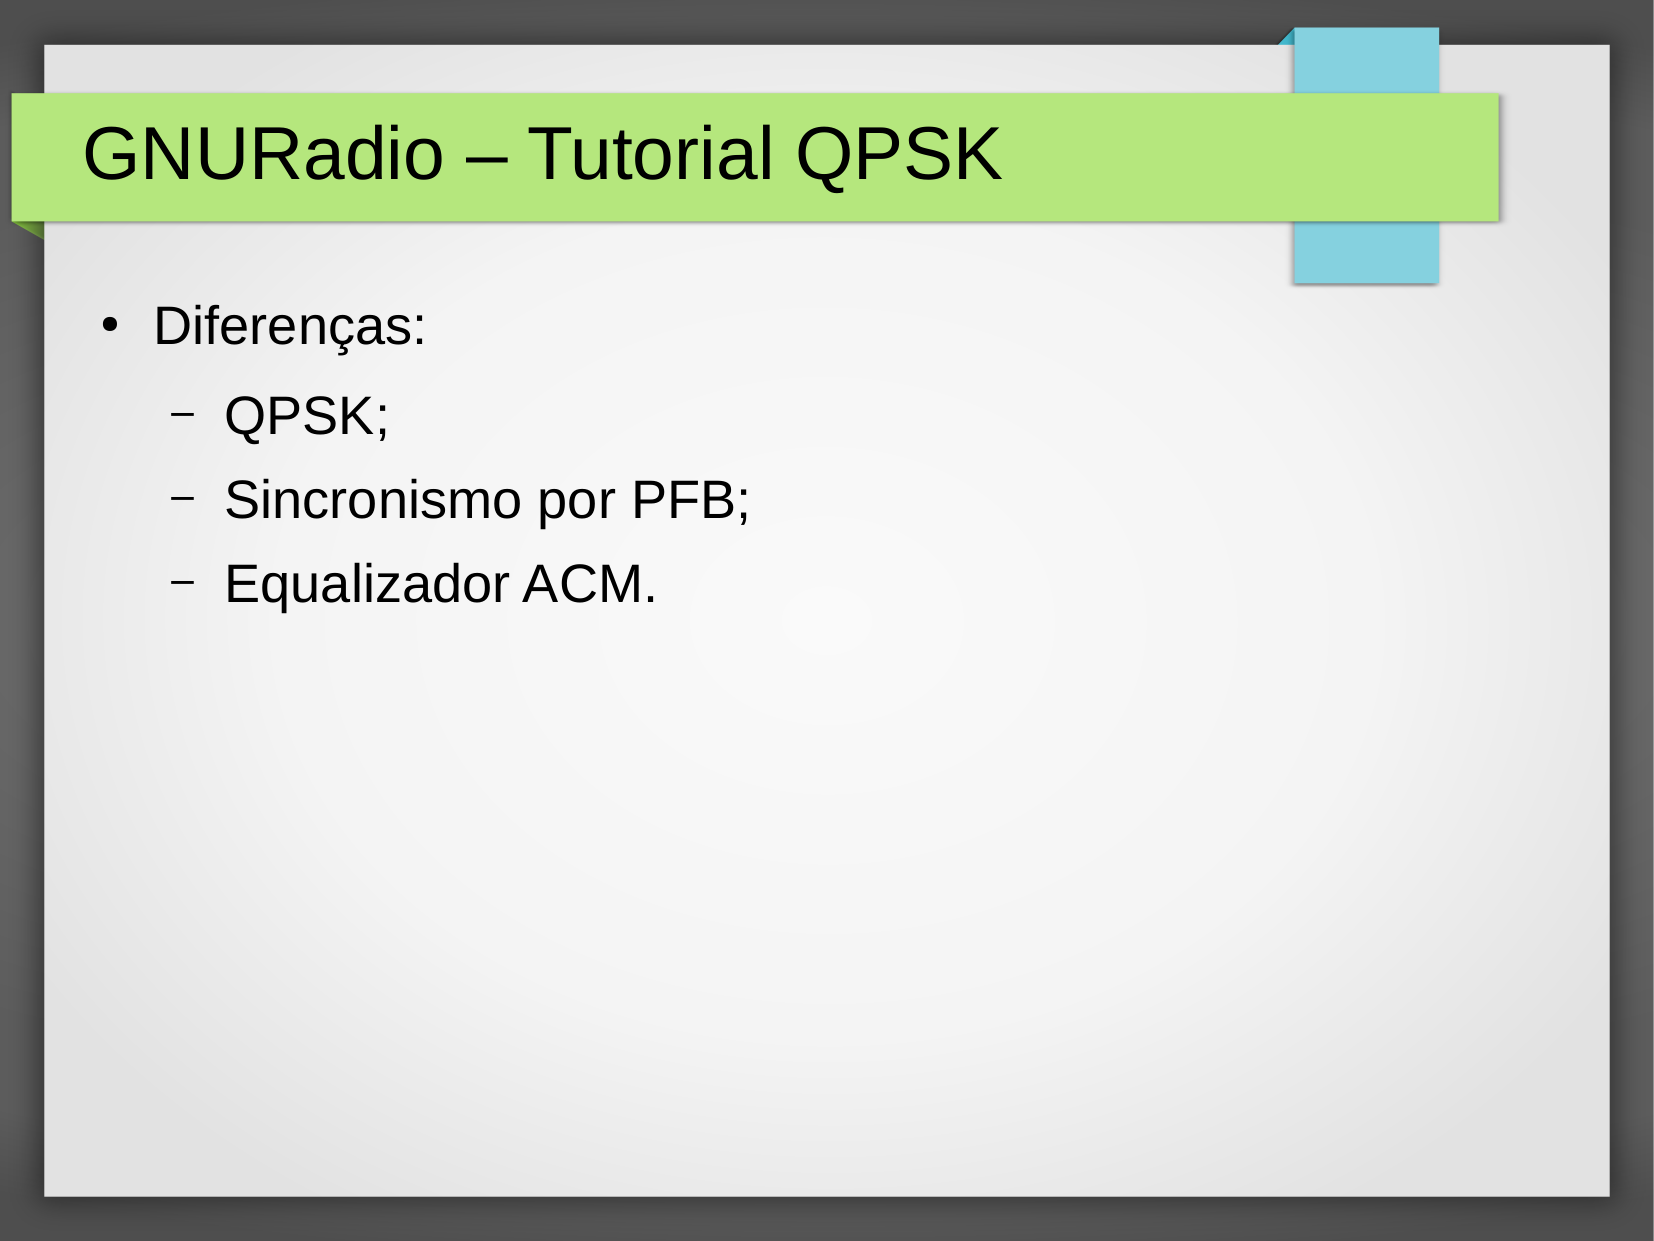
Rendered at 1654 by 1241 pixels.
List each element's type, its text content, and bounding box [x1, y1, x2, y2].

list Diferenças: QPSK; Sincronismo por PFB; Equalizador ACM. [82, 295, 1571, 1015]
title GNURadio – Tutorial QPSK [82, 94, 1264, 213]
picture [0, 0, 1654, 1241]
